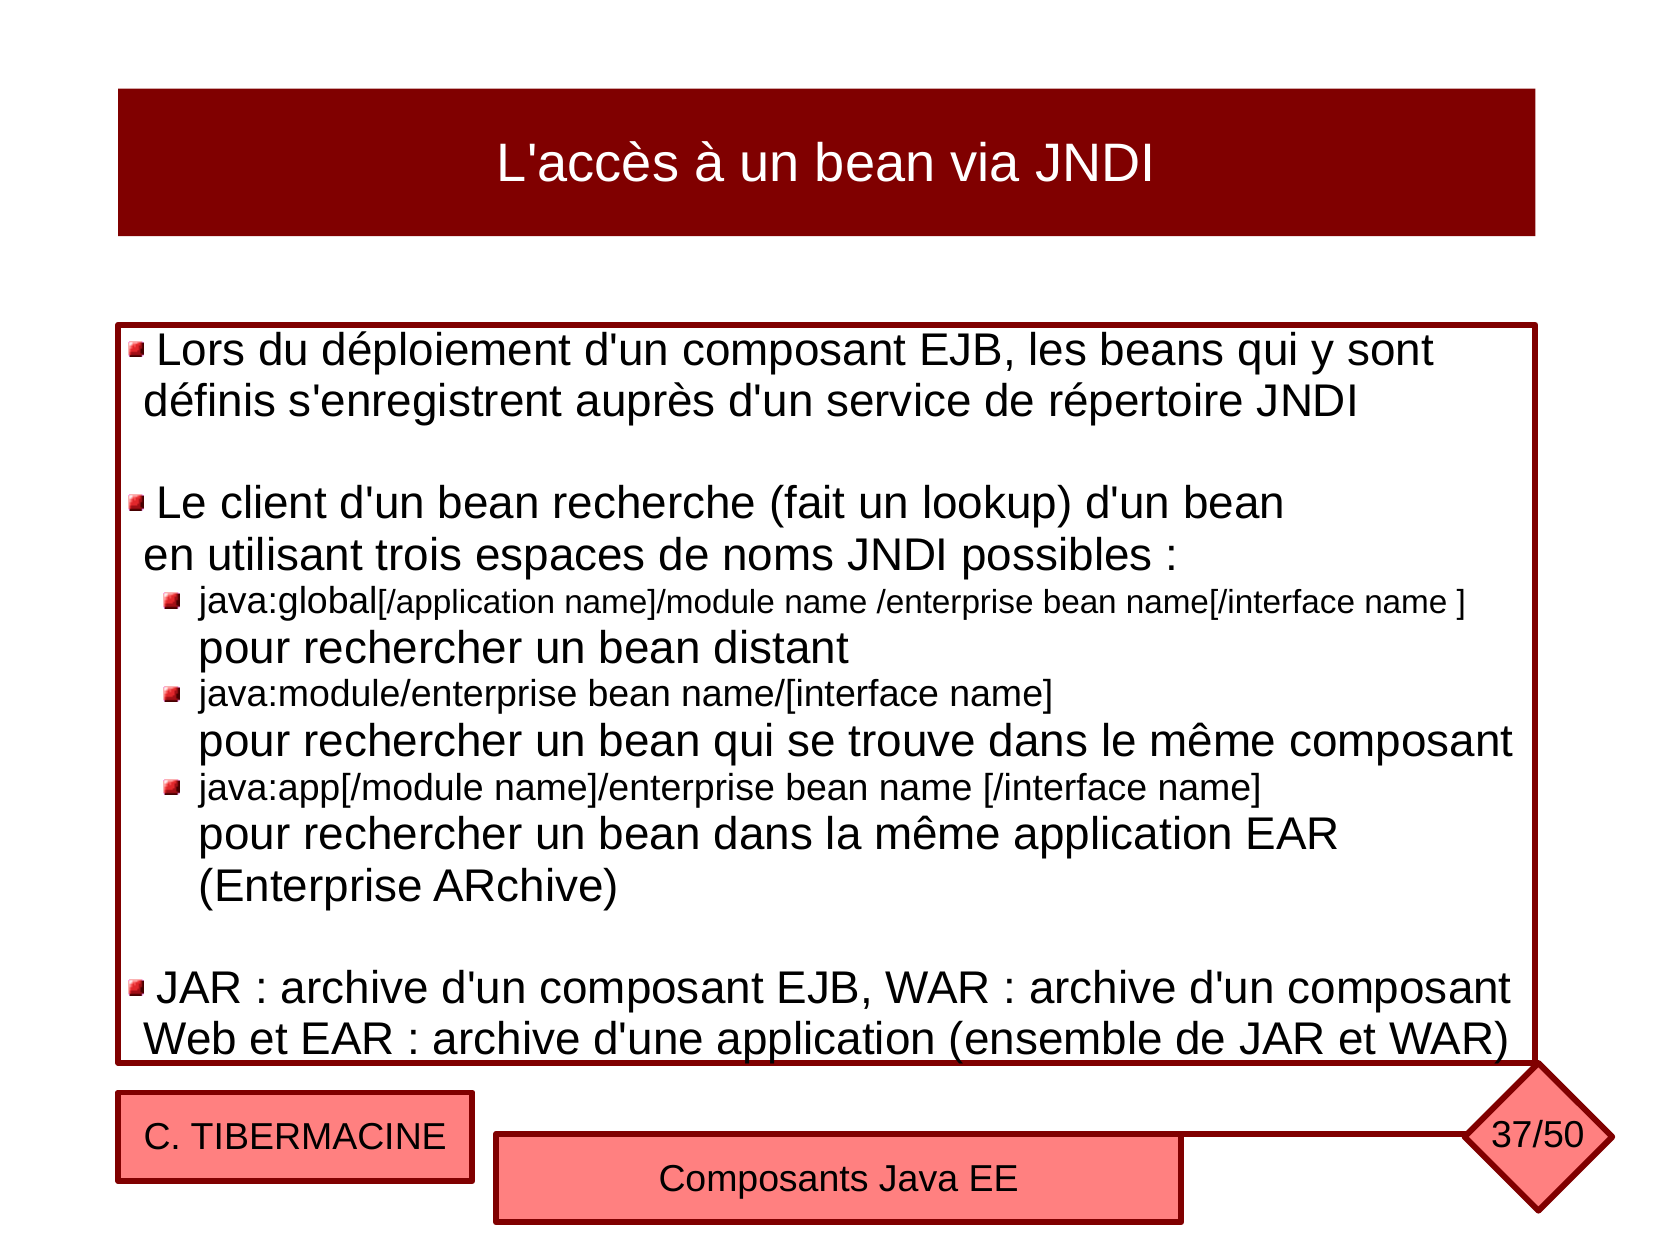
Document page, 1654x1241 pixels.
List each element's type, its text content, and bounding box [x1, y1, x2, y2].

text_box Composants Java EE [496, 1133, 1182, 1223]
picture [163, 779, 180, 795]
text_box [1495, 1062, 1582, 1106]
picture [128, 979, 144, 996]
picture [128, 494, 144, 511]
text_box [1533, 1206, 1544, 1211]
text_box [1607, 1131, 1613, 1143]
text_box [1464, 1125, 1476, 1149]
text_box L'accès à un bean via JNDI [118, 88, 1536, 237]
picture [163, 592, 180, 609]
text_box Lors du déploiement d'un composant EJB, les beans qui y sont définis s'enregistrent auprès d'un service de répertoire JNDI Le client d'un bean recherche (fait un lookup) d'un bean en utilisant trois espaces de noms JNDI possibles : java:global[/application name]/module name /enterprise bean name[/interface name ] pour rechercher un bean distant java:module/enterprise bean name/[interface name] pour rechercher un bean qui se trouve dans le même composant java:app[/module name]/enterprise bean name [/interface name] pour rechercher un bean dans la même application EAR (Enterprise ARchive) JAR : archive d'un composant EJB, WAR : archive d'un composant Web et EAR : archive d'une application (ensemble de JAR et WAR) [118, 324, 1536, 1063]
picture [163, 686, 180, 702]
text_box C. TIBERMACINE [118, 1092, 473, 1182]
text_box <numéro>/50 [1476, 1106, 1607, 1206]
picture [128, 341, 144, 357]
